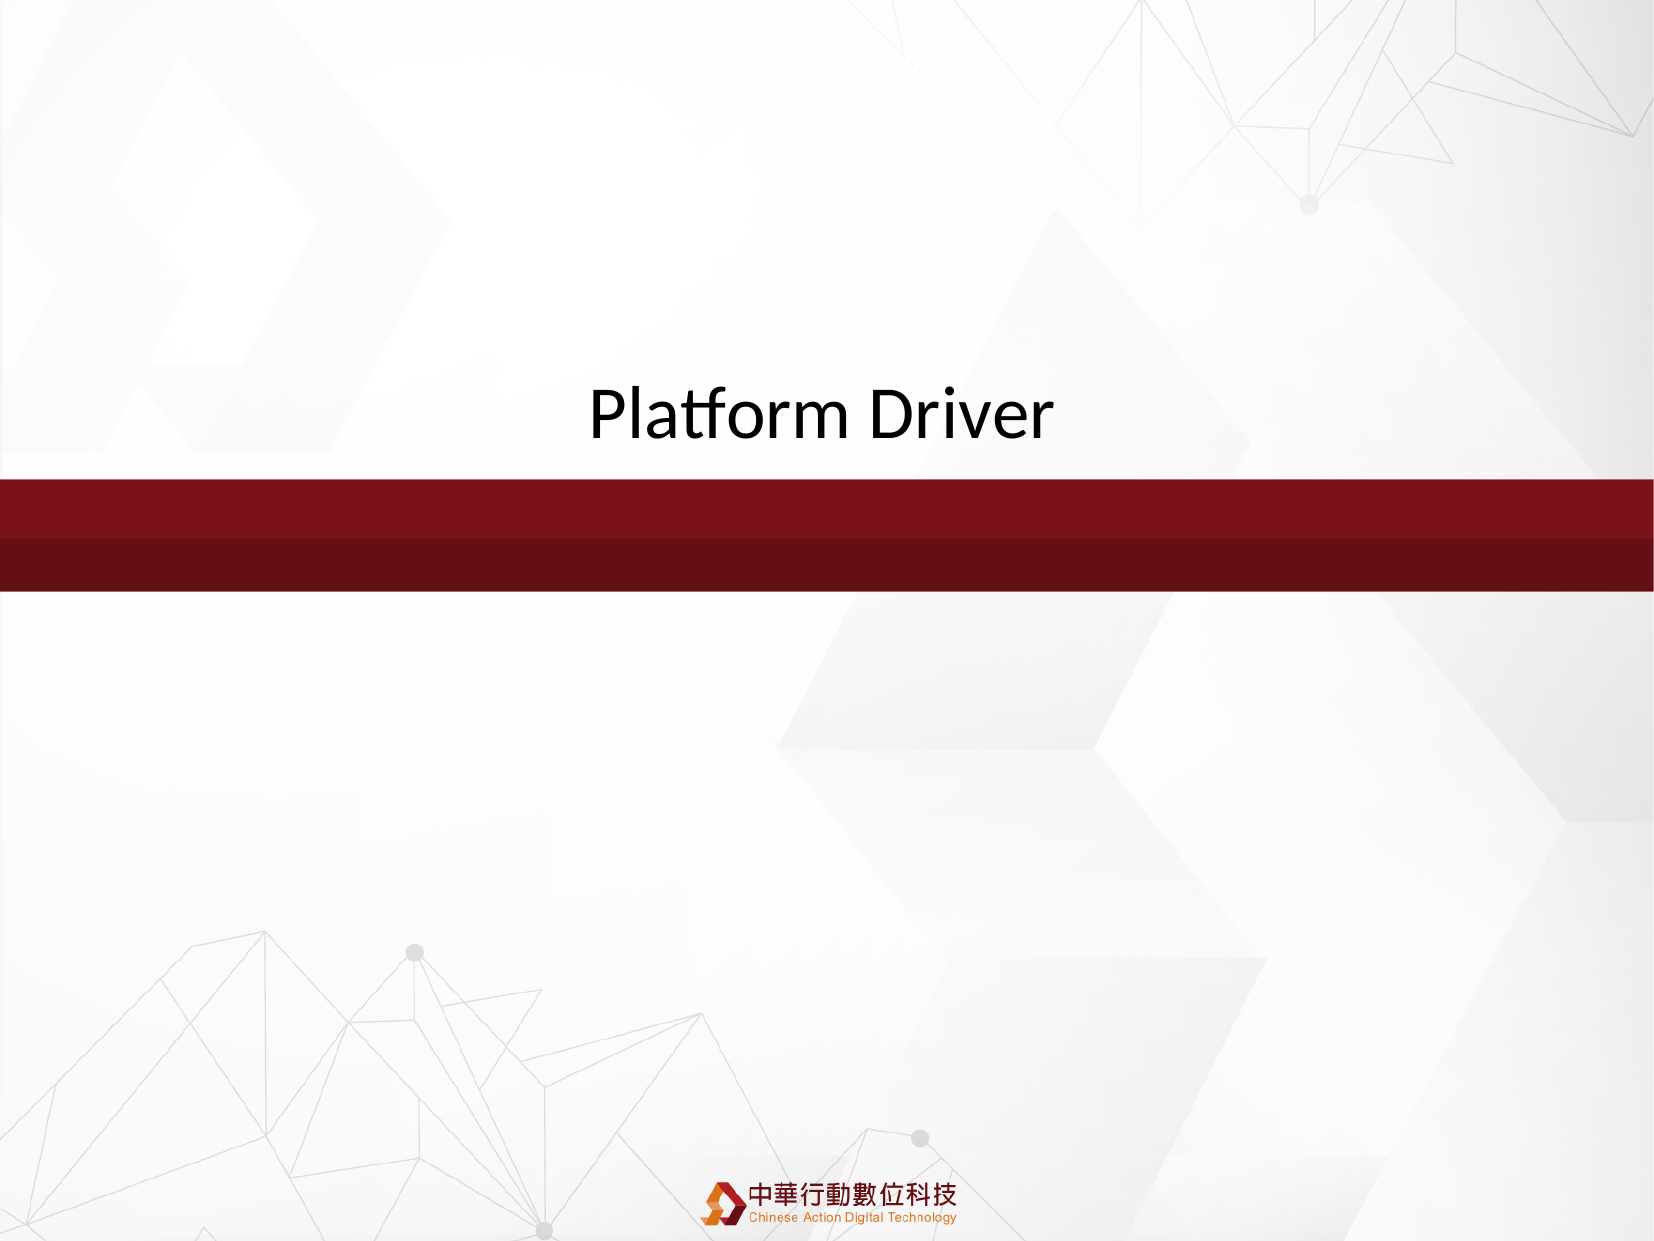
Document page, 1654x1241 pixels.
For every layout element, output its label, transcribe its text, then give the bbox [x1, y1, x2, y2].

picture [0, 0, 1654, 1241]
title Platform Driver [86, 315, 1575, 523]
